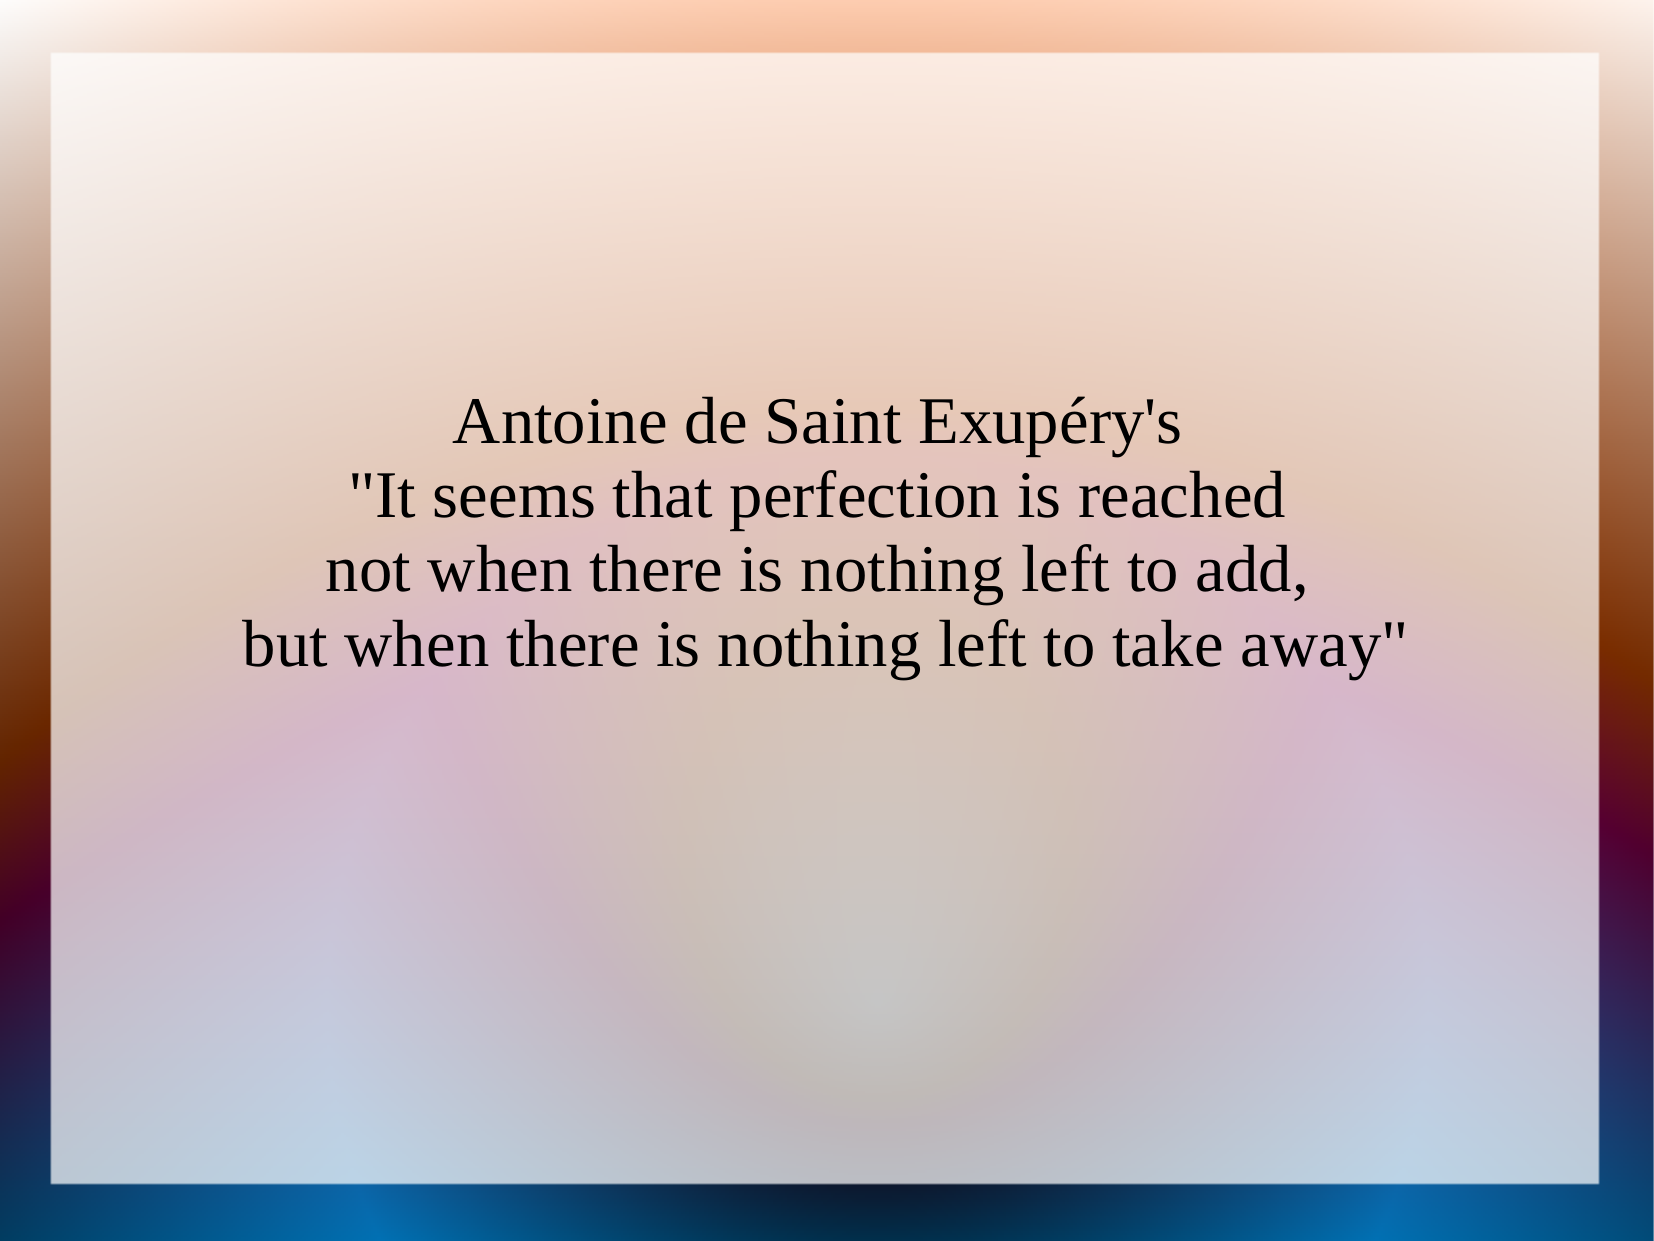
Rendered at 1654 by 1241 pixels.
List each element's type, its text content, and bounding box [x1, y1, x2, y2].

subtitle Antoine de Saint Exupéry's "It seems that perfection is reached not when there is nothing left to add, but when there is nothing left to take away" [82, 55, 1571, 1010]
picture [0, 0, 1654, 1241]
